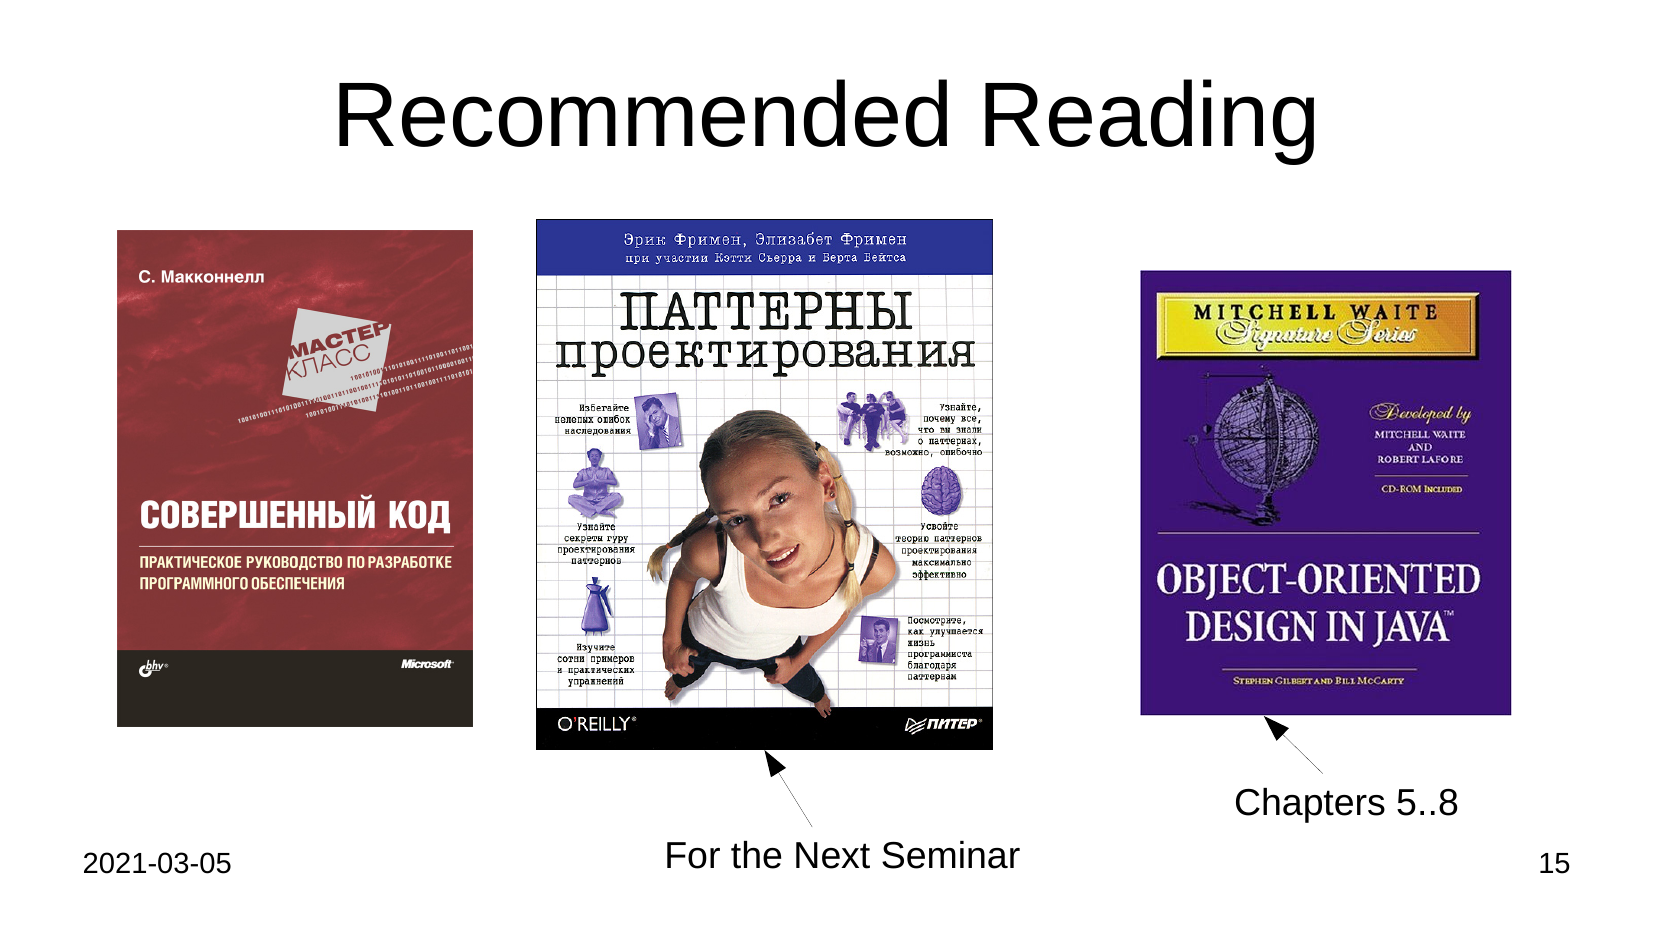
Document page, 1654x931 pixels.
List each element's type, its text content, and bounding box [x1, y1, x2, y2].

picture [1140, 270, 1512, 716]
text_box For the Next Seminar [649, 826, 1040, 884]
picture [117, 230, 473, 727]
text_box Chapters 5..8 [1157, 773, 1536, 831]
picture [536, 219, 993, 751]
title Recommended Reading [82, 37, 1571, 193]
